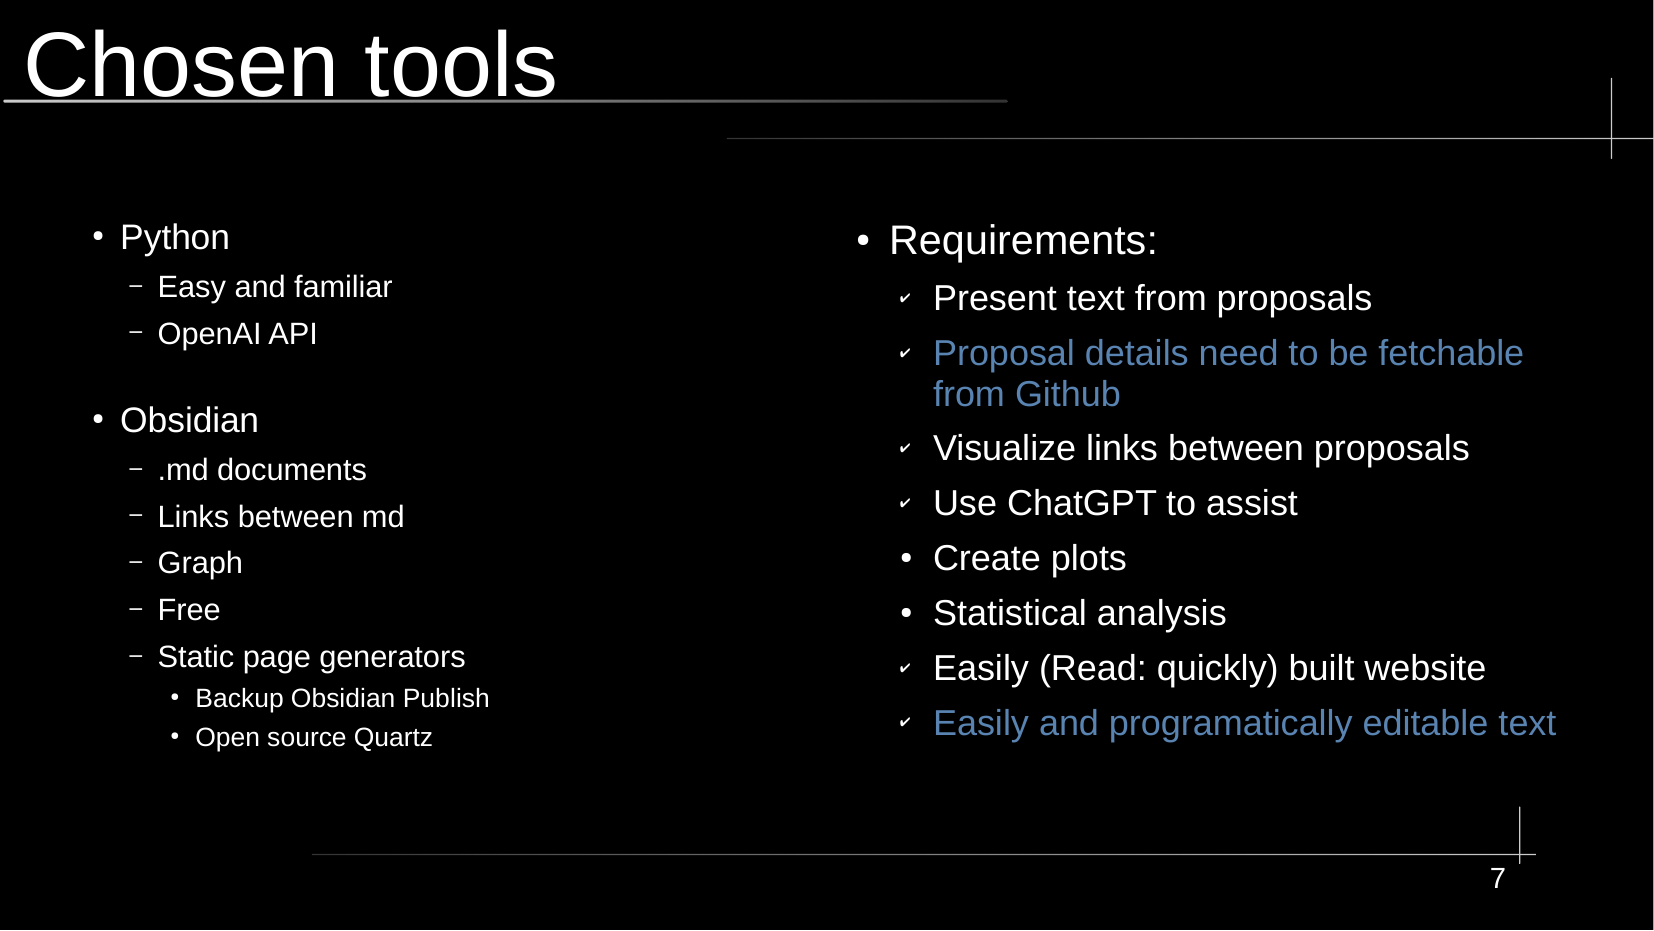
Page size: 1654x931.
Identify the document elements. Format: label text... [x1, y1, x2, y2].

list Python Easy and familiar OpenAI API Obsidian .md documents Links between md Graph Free Static page generators Backup Obsidian Publish Open source Quartz [82, 217, 809, 758]
list Requirements: Present text from proposals Proposal details need to be fetchable from Github Visualize links between proposals Use ChatGPT to assist Create plots Statistical analysis Easily (Read: quickly) built website Easily and programatically editable text [845, 217, 1572, 758]
title Chosen tools [23, 11, 1589, 119]
